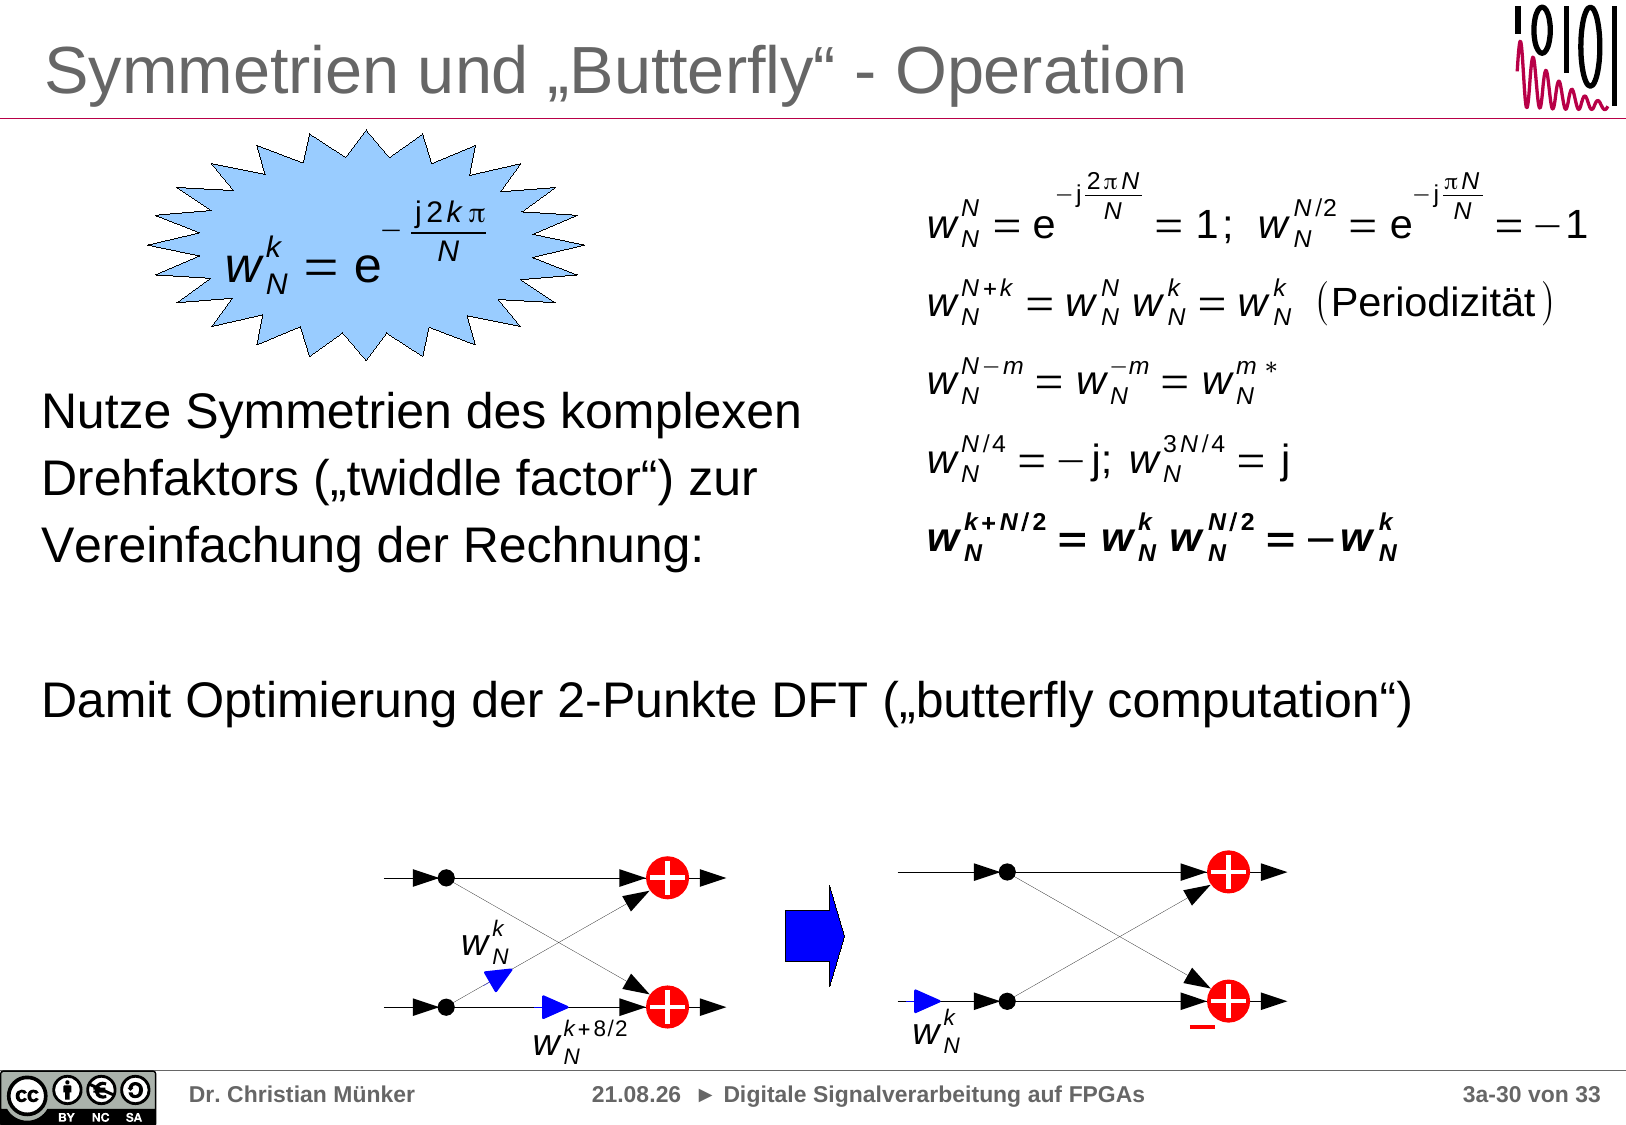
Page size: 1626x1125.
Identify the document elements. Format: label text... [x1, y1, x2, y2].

list Nutze Symmetrien des komplexen Drehfaktors („twiddle factor“) zur Vereinfachung der Rechnung: Damit Optimierung der 2-Punkte DFT („butterfly computation“) [41, 372, 1583, 786]
text_box [998, 863, 1016, 881]
text_box [437, 998, 455, 1016]
picture [1511, 0, 1624, 113]
text_box [437, 869, 455, 887]
text_box [646, 985, 690, 1029]
chart [454, 916, 516, 969]
title Symmetrien und „Butterfly“ - Operation [44, 17, 1299, 130]
text_box [1207, 850, 1251, 894]
text_box [1207, 979, 1251, 1023]
chart [526, 1016, 635, 1069]
text_box [646, 856, 690, 900]
text_box [785, 885, 845, 987]
chart [905, 1005, 968, 1058]
text_box [998, 992, 1016, 1010]
chart [218, 196, 495, 302]
text_box [147, 129, 585, 361]
chart [920, 166, 1595, 567]
